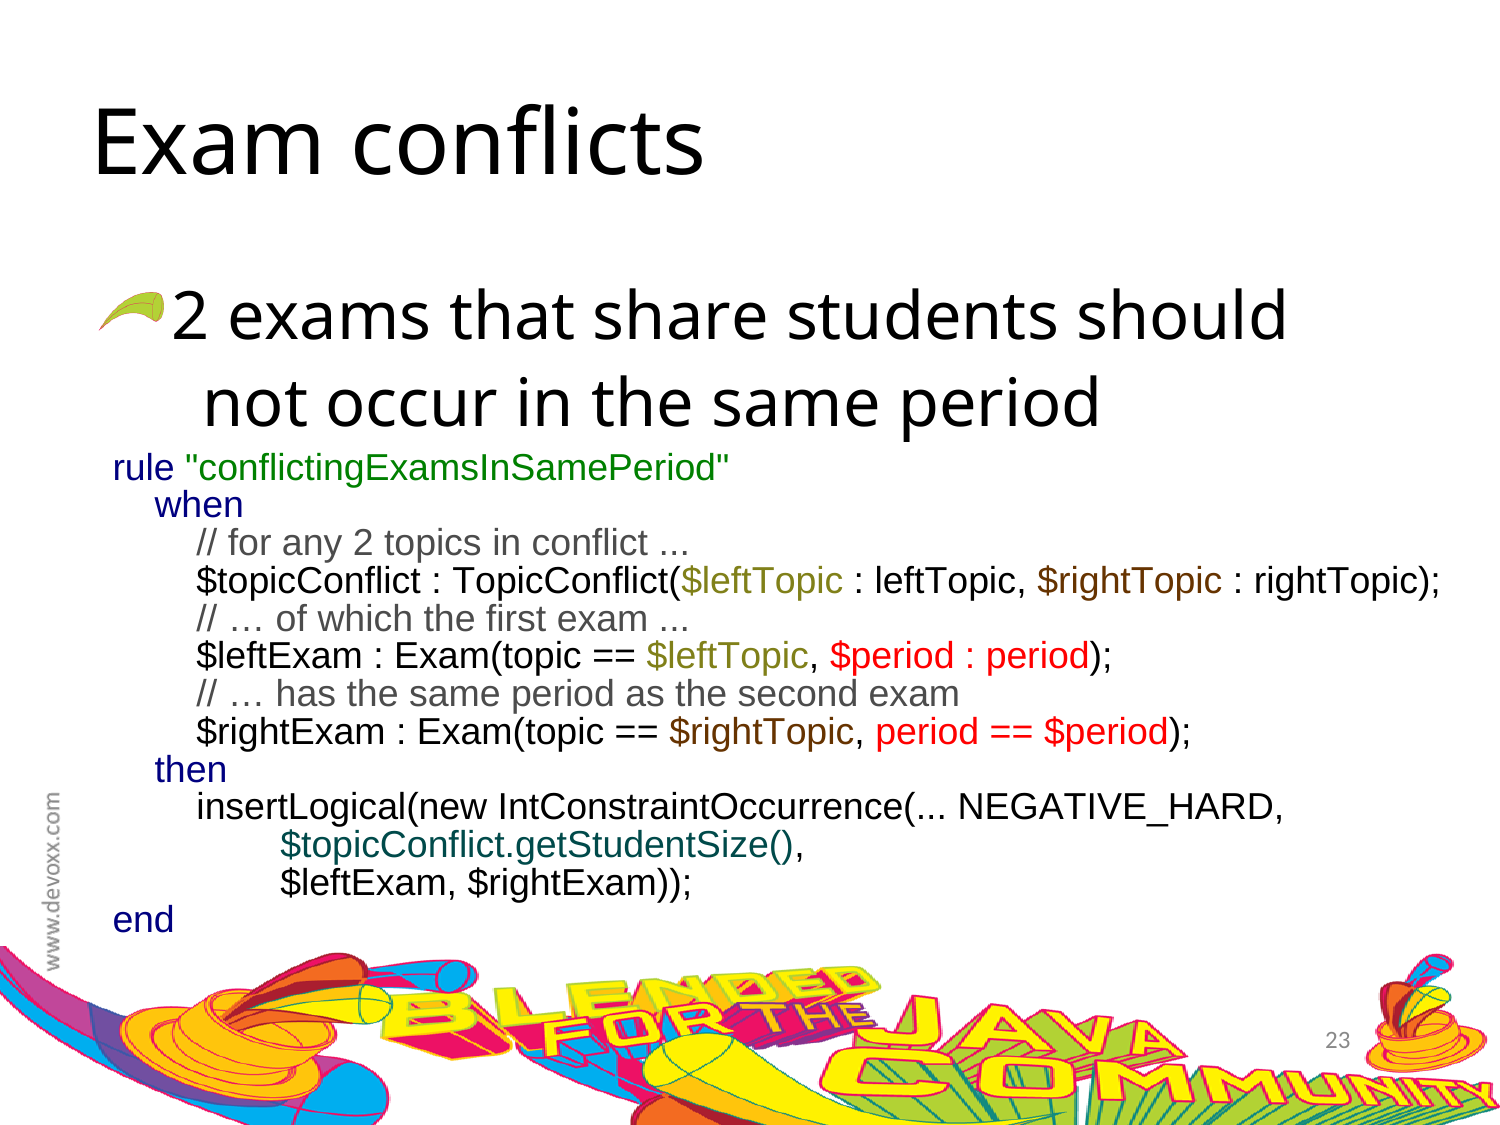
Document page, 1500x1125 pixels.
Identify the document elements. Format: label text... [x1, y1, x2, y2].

title Exam conflicts [75, 45, 1426, 233]
picture [0, 757, 1500, 1125]
text_box rule "conflictingExamsInSamePeriod" when // for any 2 topics in conflict ... $topicConflict : TopicConflict($leftTopic : leftTopic, $rightTopic : rightTopic); // … of which the first exam ... $leftExam : Exam(topic == $leftTopic, $period : period); // … has the same period as the second exam $rightExam : Exam(topic == $rightTopic, period == $period); then insertLogical(new IntConstraintOccurrence(... NEGATIVE_HARD, $topicConflict.getStudentSize(), $leftExam, $rightExam)); end [112, 450, 1463, 983]
list 2 exams that share students should not occur in the same period [75, 262, 1426, 548]
